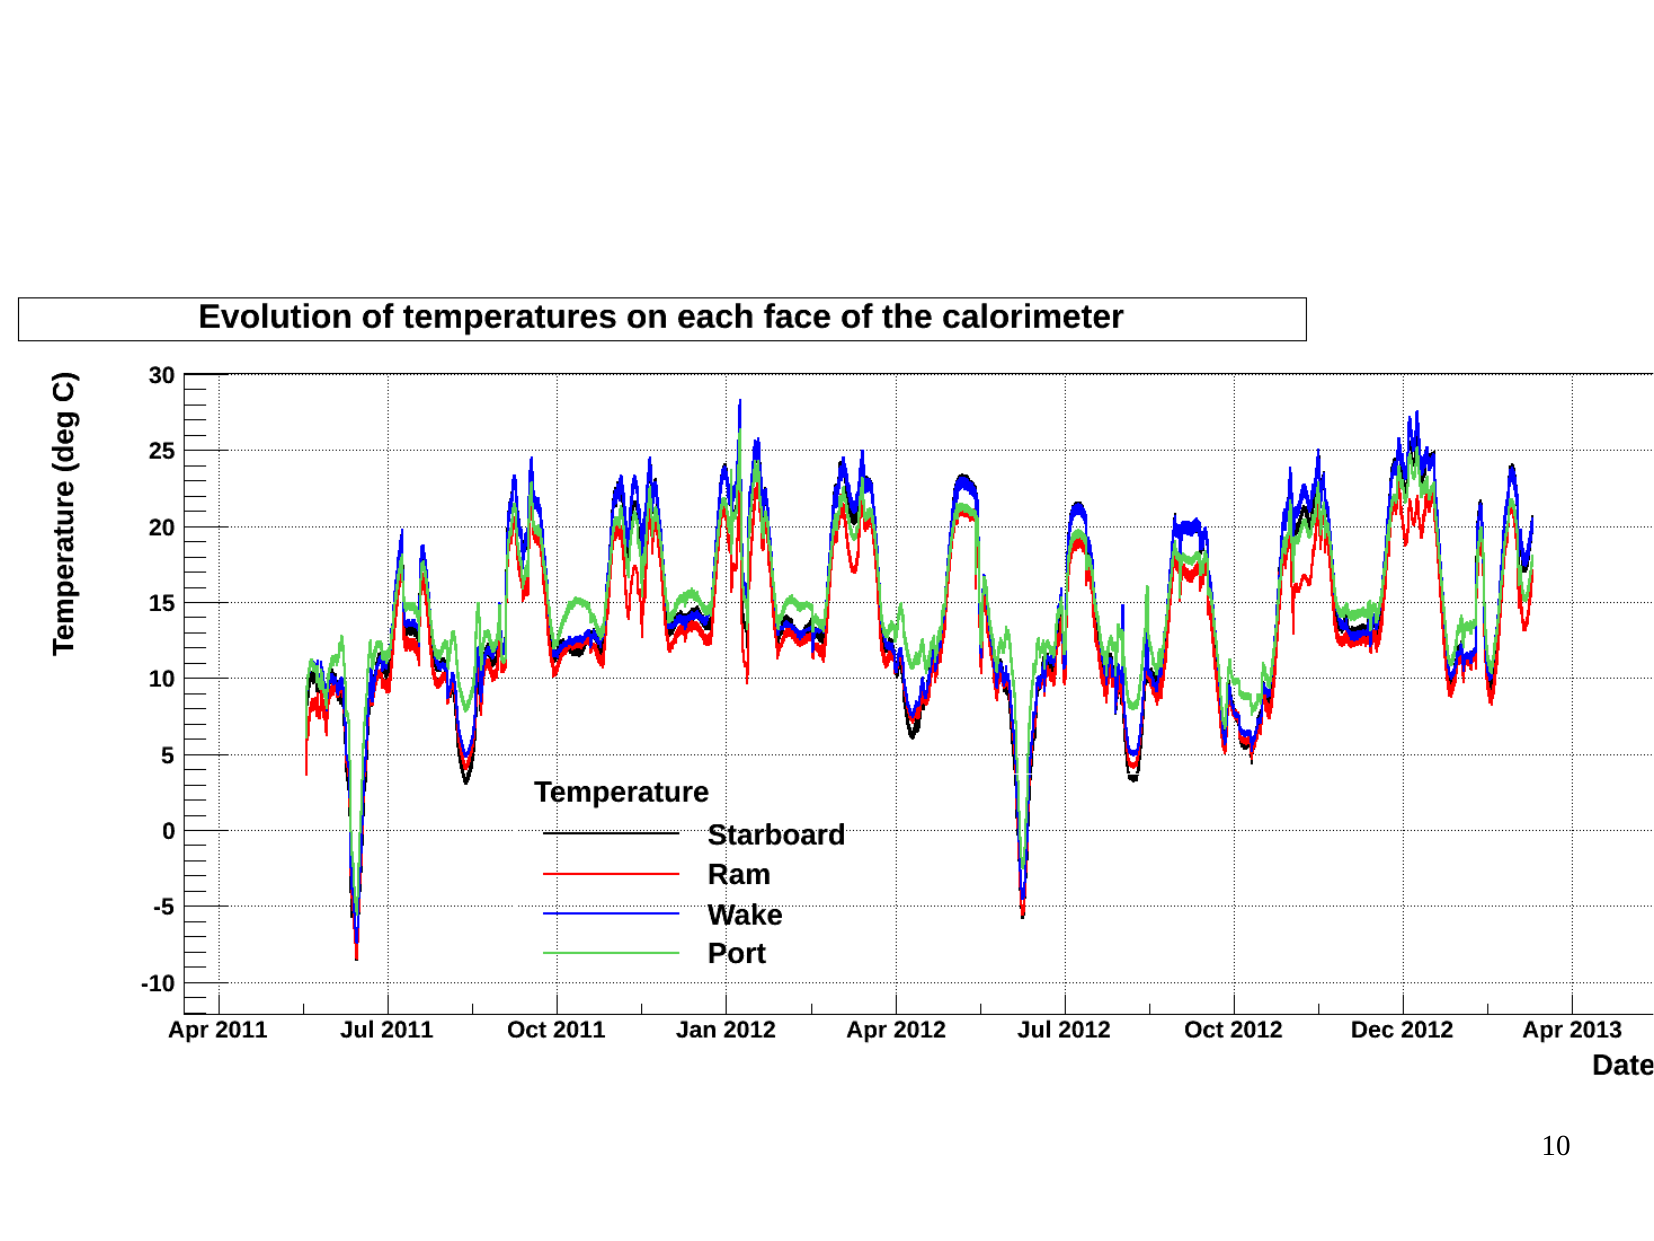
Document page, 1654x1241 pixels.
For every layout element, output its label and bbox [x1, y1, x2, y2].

picture [0, 294, 1654, 1094]
